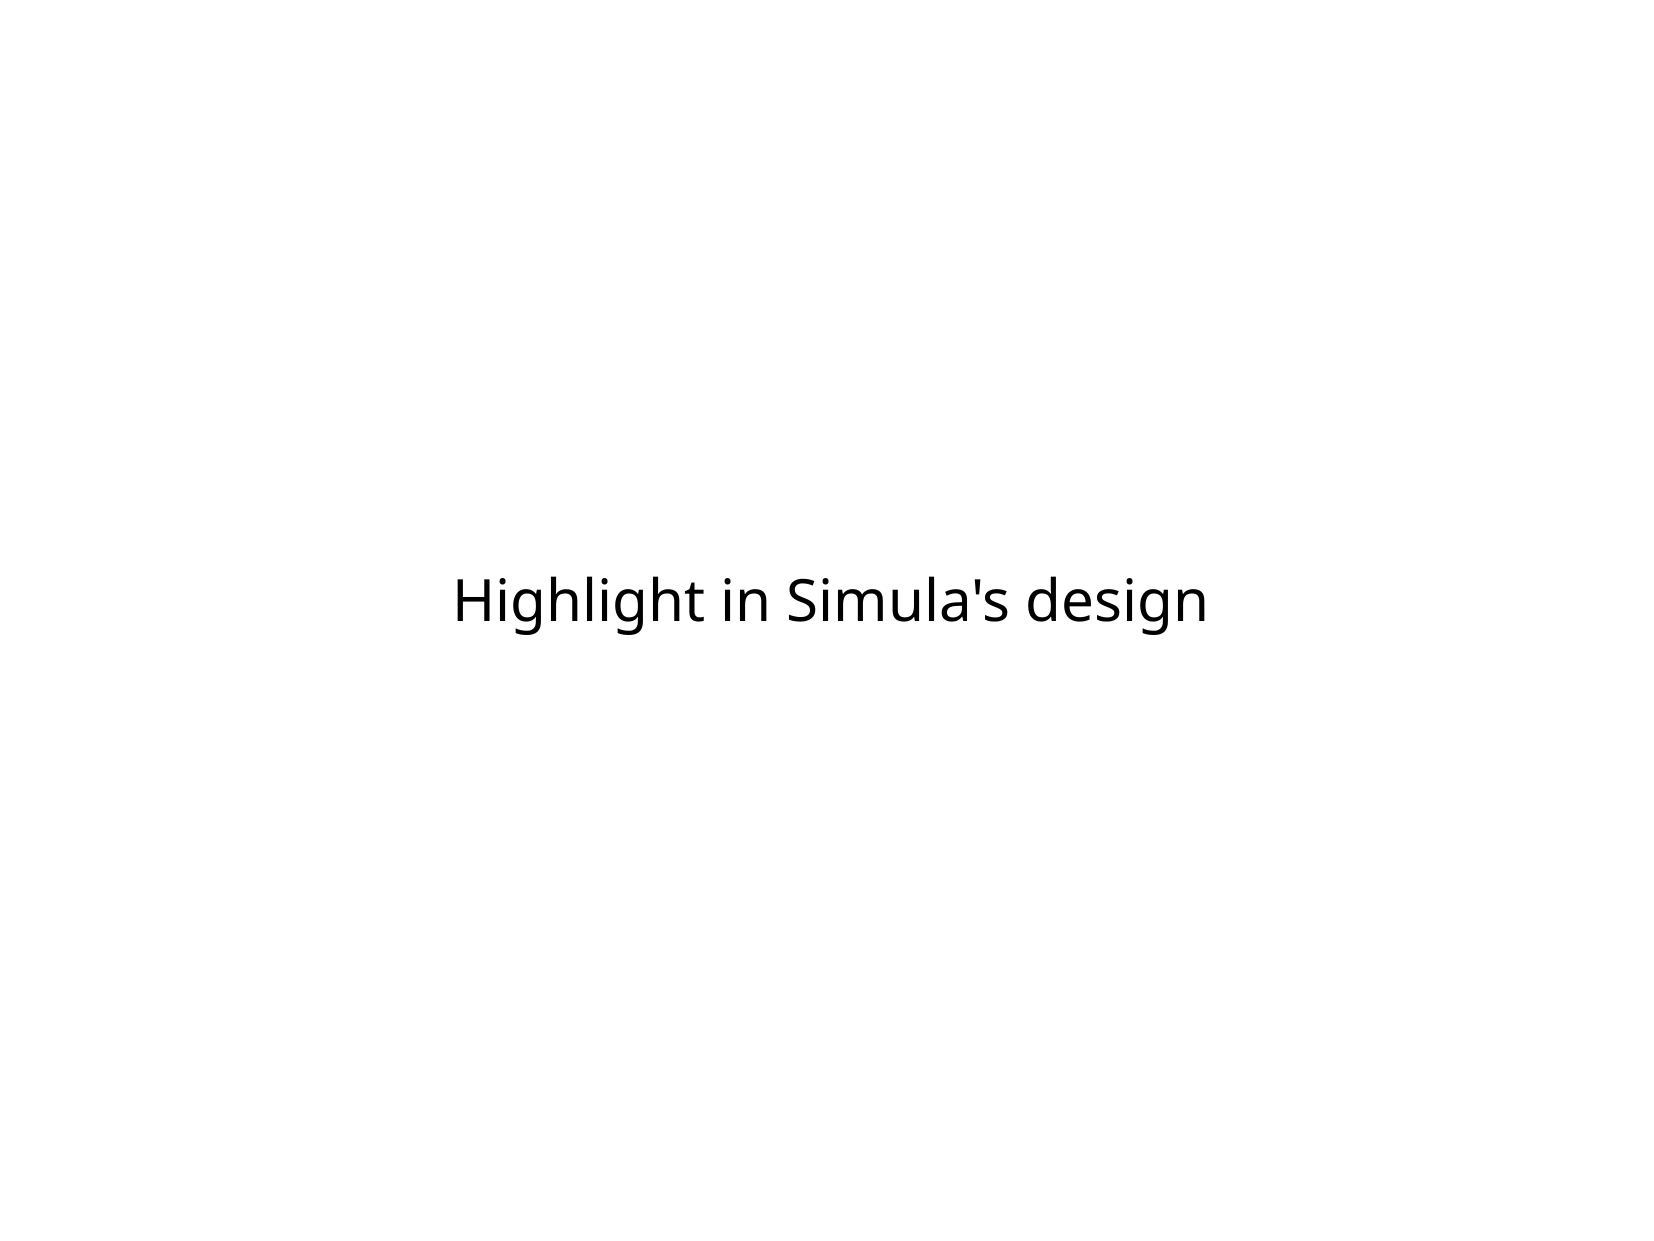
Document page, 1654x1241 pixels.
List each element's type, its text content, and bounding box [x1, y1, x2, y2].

title Highlight in Simula's design [86, 495, 1576, 703]
